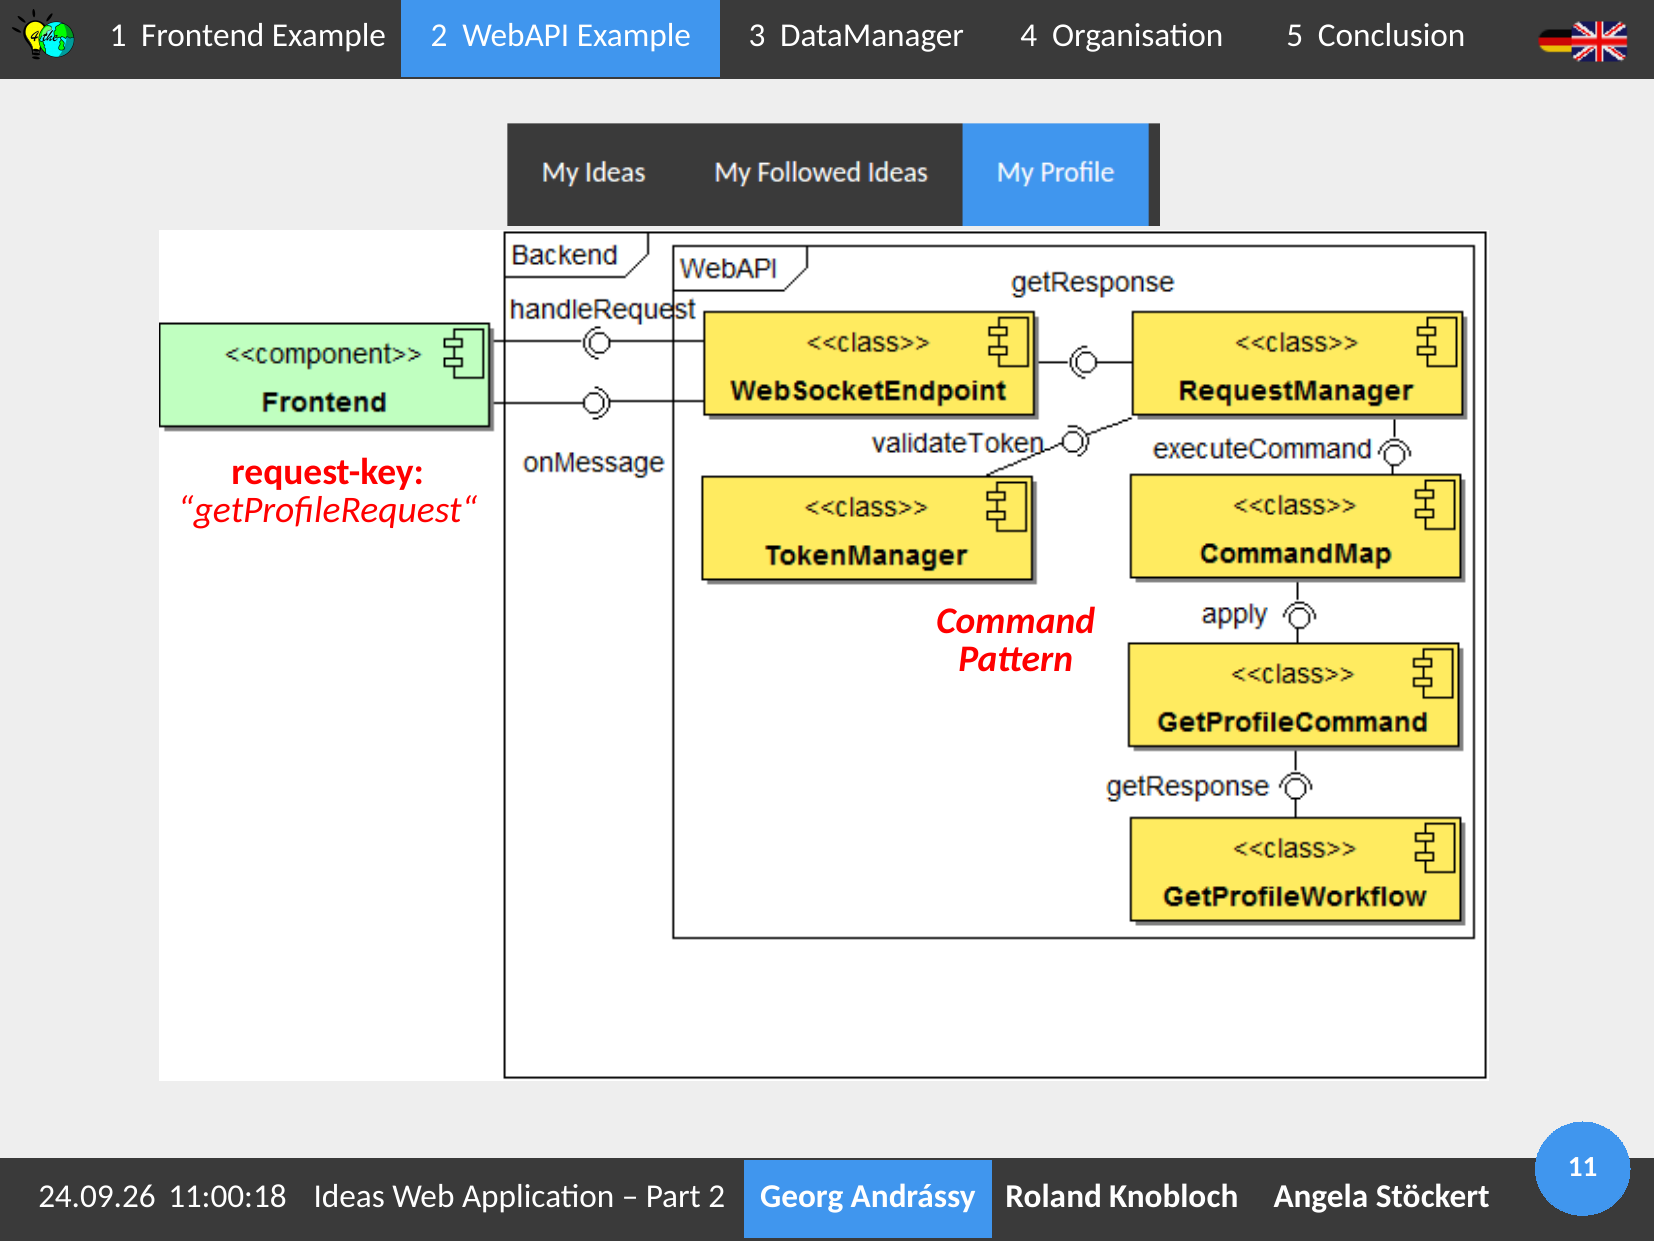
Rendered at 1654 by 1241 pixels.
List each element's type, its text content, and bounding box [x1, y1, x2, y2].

picture [2, 0, 83, 79]
text_box Georg Andrássy [744, 1160, 992, 1238]
picture [1536, 18, 1629, 64]
text_box 2 WebAPI Example [401, 0, 720, 77]
picture [159, 230, 1489, 1081]
text_box Ideas Web Application – Part 2 [307, 1160, 733, 1238]
text_box 1 Frontend Example [94, 0, 401, 77]
text_box 3 DataManager [720, 0, 992, 77]
text_box Angela Stöckert [1251, 1160, 1512, 1238]
text_box request-key: “getProfileRequest“ [147, 448, 508, 590]
text_box Command Pattern [874, 598, 1158, 705]
text_box Roland Knobloch [992, 1160, 1251, 1238]
picture [506, 122, 1160, 226]
text_box 4 Organisation [992, 0, 1251, 77]
text_box 5 Conclusion [1251, 0, 1501, 77]
